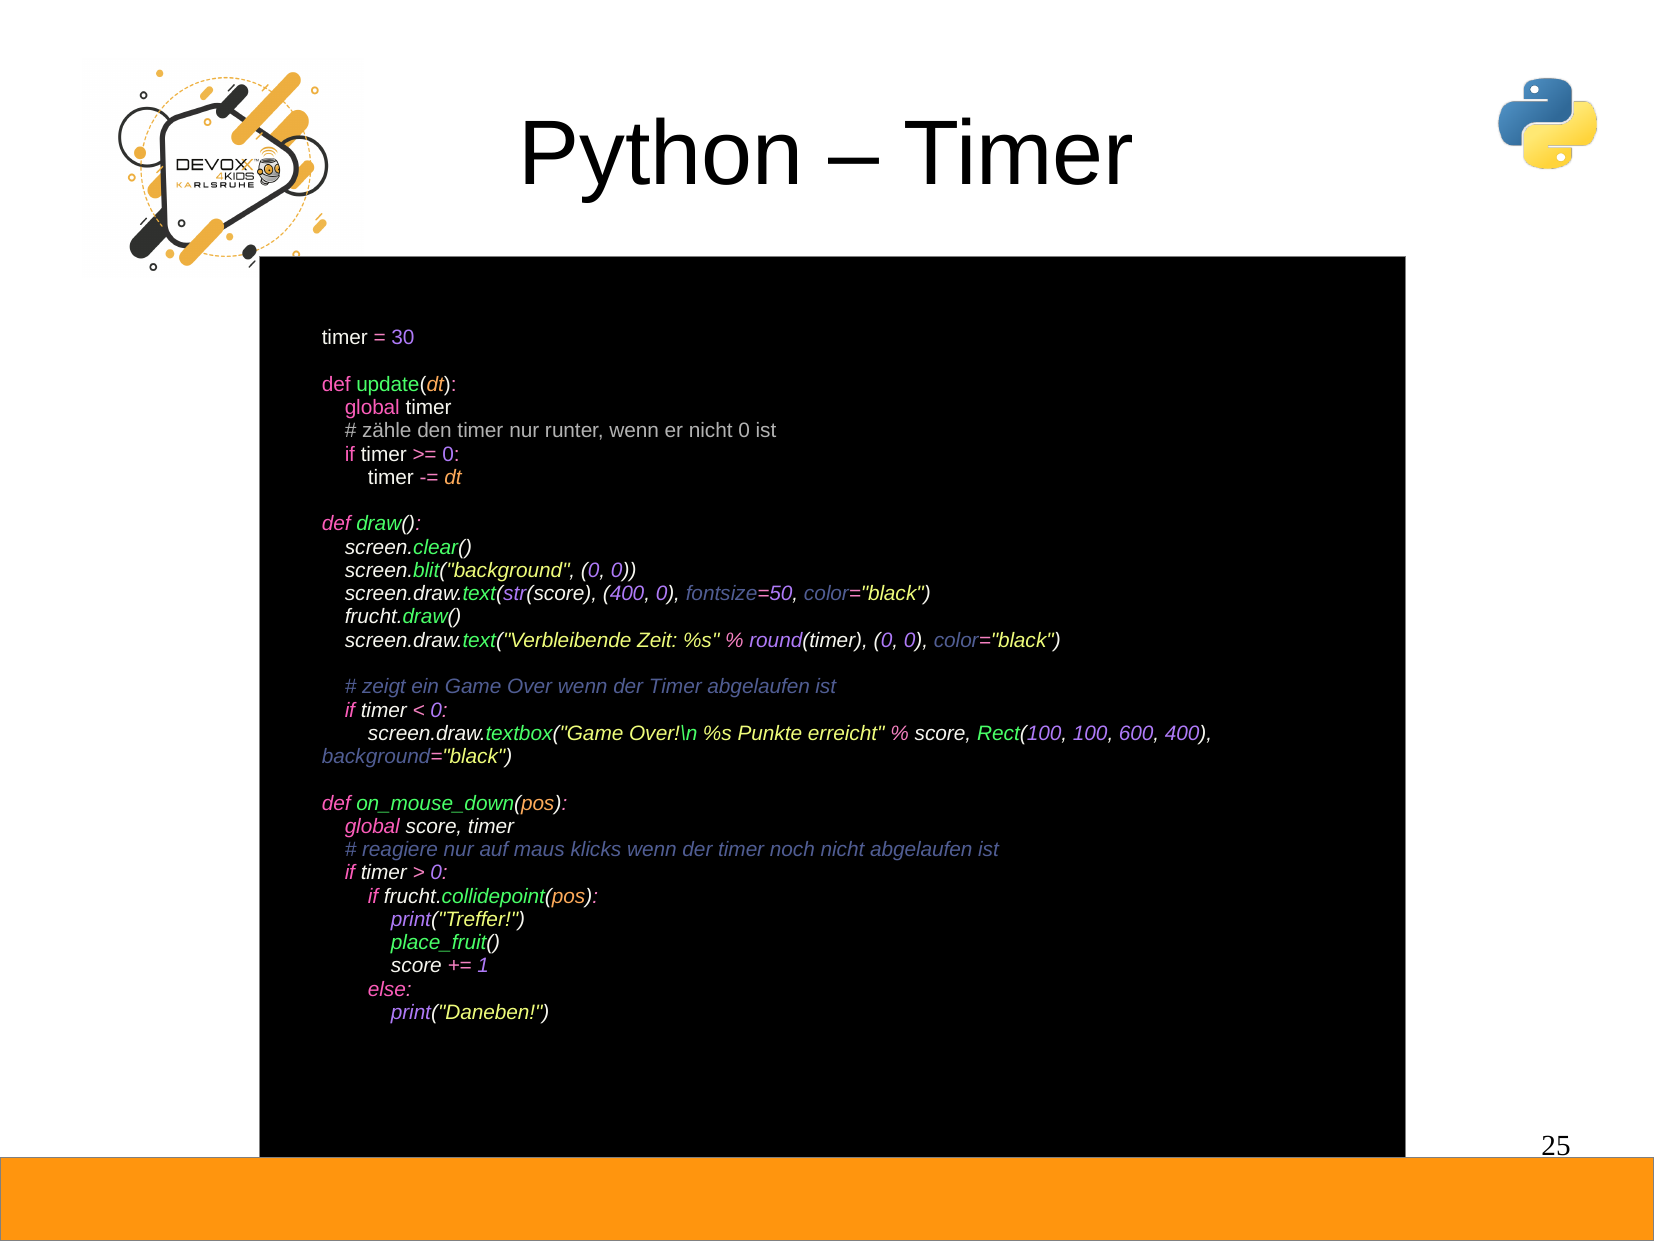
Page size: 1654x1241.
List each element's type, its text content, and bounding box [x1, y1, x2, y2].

text_box timer = 30 def update(dt): global timer # zähle den timer nur runter, wenn er nicht 0 ist if timer >= 0: timer -= dt def draw(): screen.clear() screen.blit("background", (0, 0)) screen.draw.text(str(score), (400, 0), fontsize=50, color="black") frucht.draw() screen.draw.text("Verbleibende Zeit: %s" % round(timer), (0, 0), color="black") # zeigt ein Game Over wenn der Timer abgelaufen ist if timer < 0: screen.draw.textbox("Game Over!\n %s Punkte erreicht" % score, Rect(100, 100, 600, 400), background="black") def on_mouse_down(pos): global score, timer # reagiere nur auf maus klicks wenn der timer noch nicht abgelaufen ist if timer > 0: if frucht.collidepoint(pos): print("Treffer!") place_fruit() score += 1 else: print("Daneben!") [307, 295, 1359, 1219]
picture [82, 58, 364, 278]
picture [1476, 58, 1619, 189]
title Python – Timer [82, 49, 1571, 257]
text_box [0, 256, 1654, 1241]
